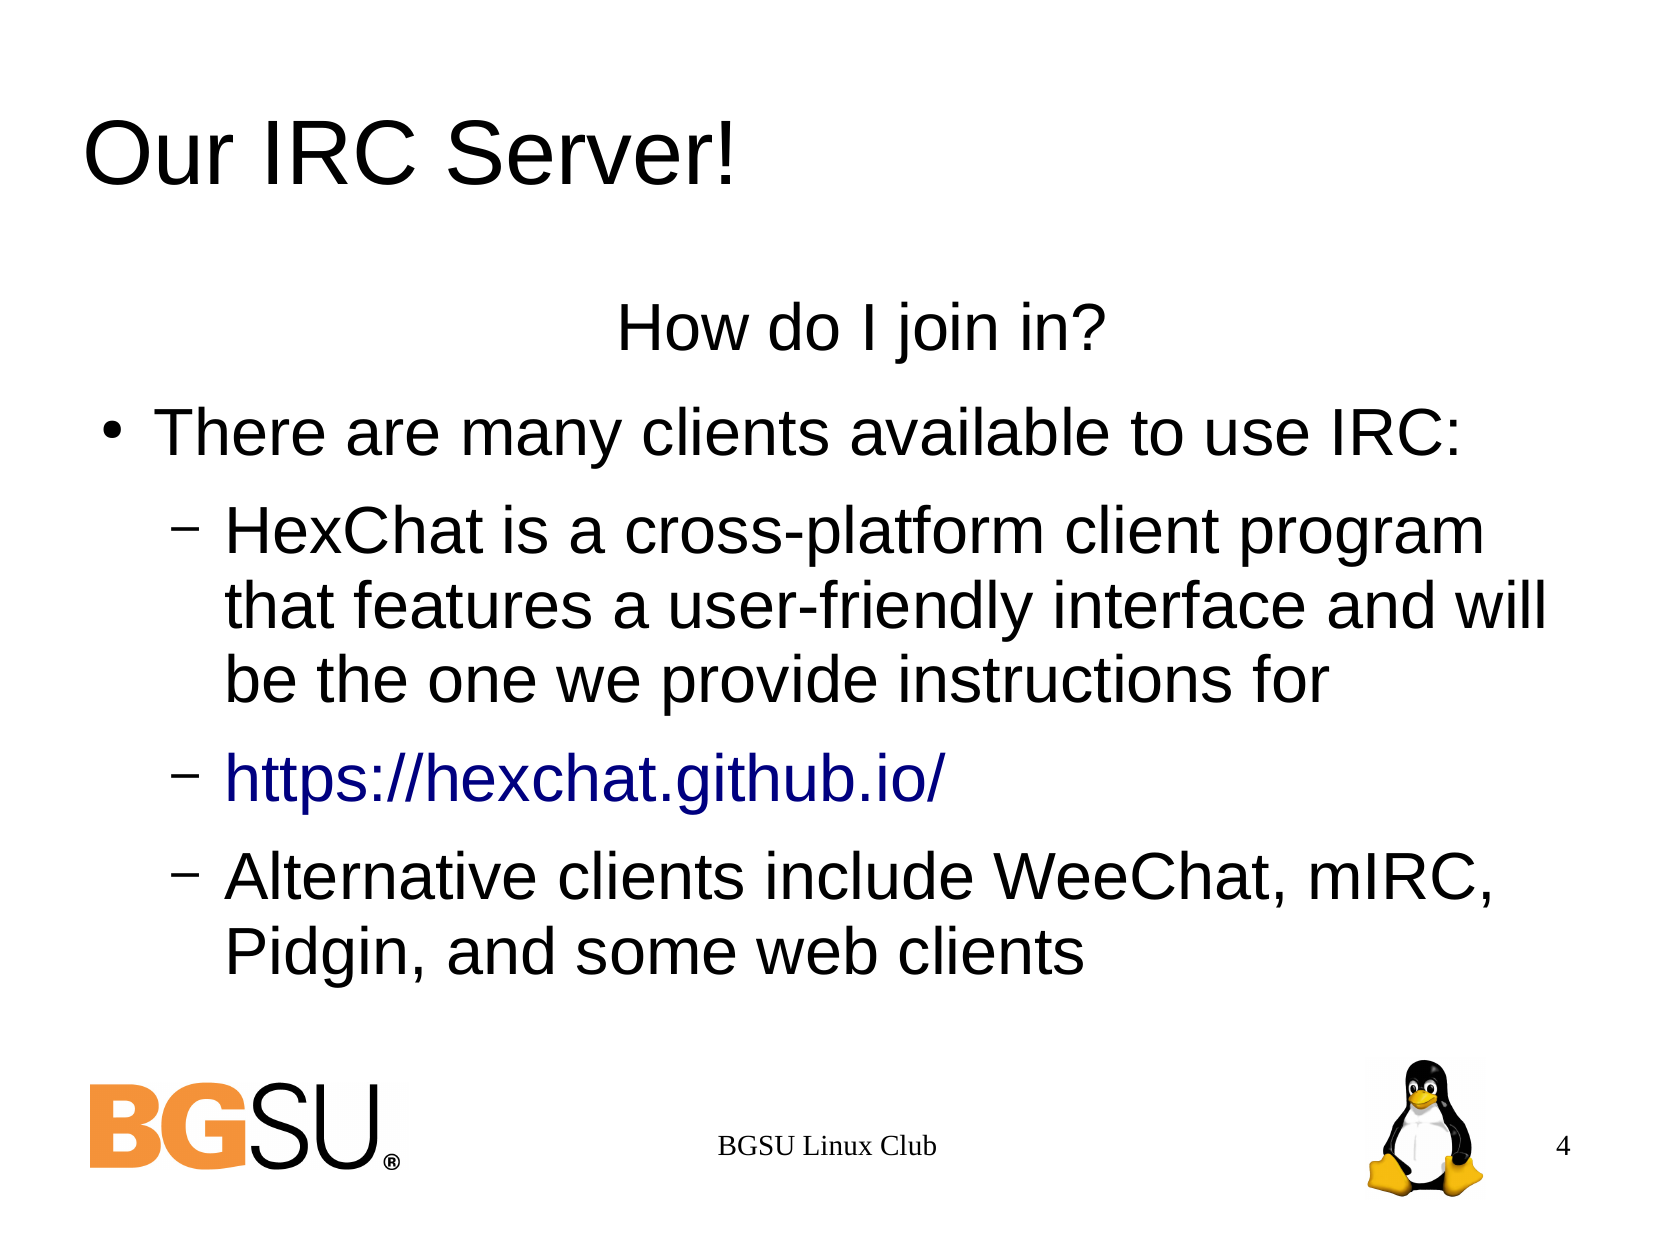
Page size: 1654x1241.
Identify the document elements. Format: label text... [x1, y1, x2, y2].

picture [1365, 1057, 1486, 1201]
title Our IRC Server! [82, 49, 1571, 257]
list How do I join in? There are many clients available to use IRC: HexChat is a cross-platform client program that features a user-friendly interface and will be the one we provide instructions for https://hexchat.github.io/ Alternative clients include WeeChat, mIRC, Pidgin, and some web clients [82, 290, 1571, 1010]
picture [90, 1082, 409, 1171]
